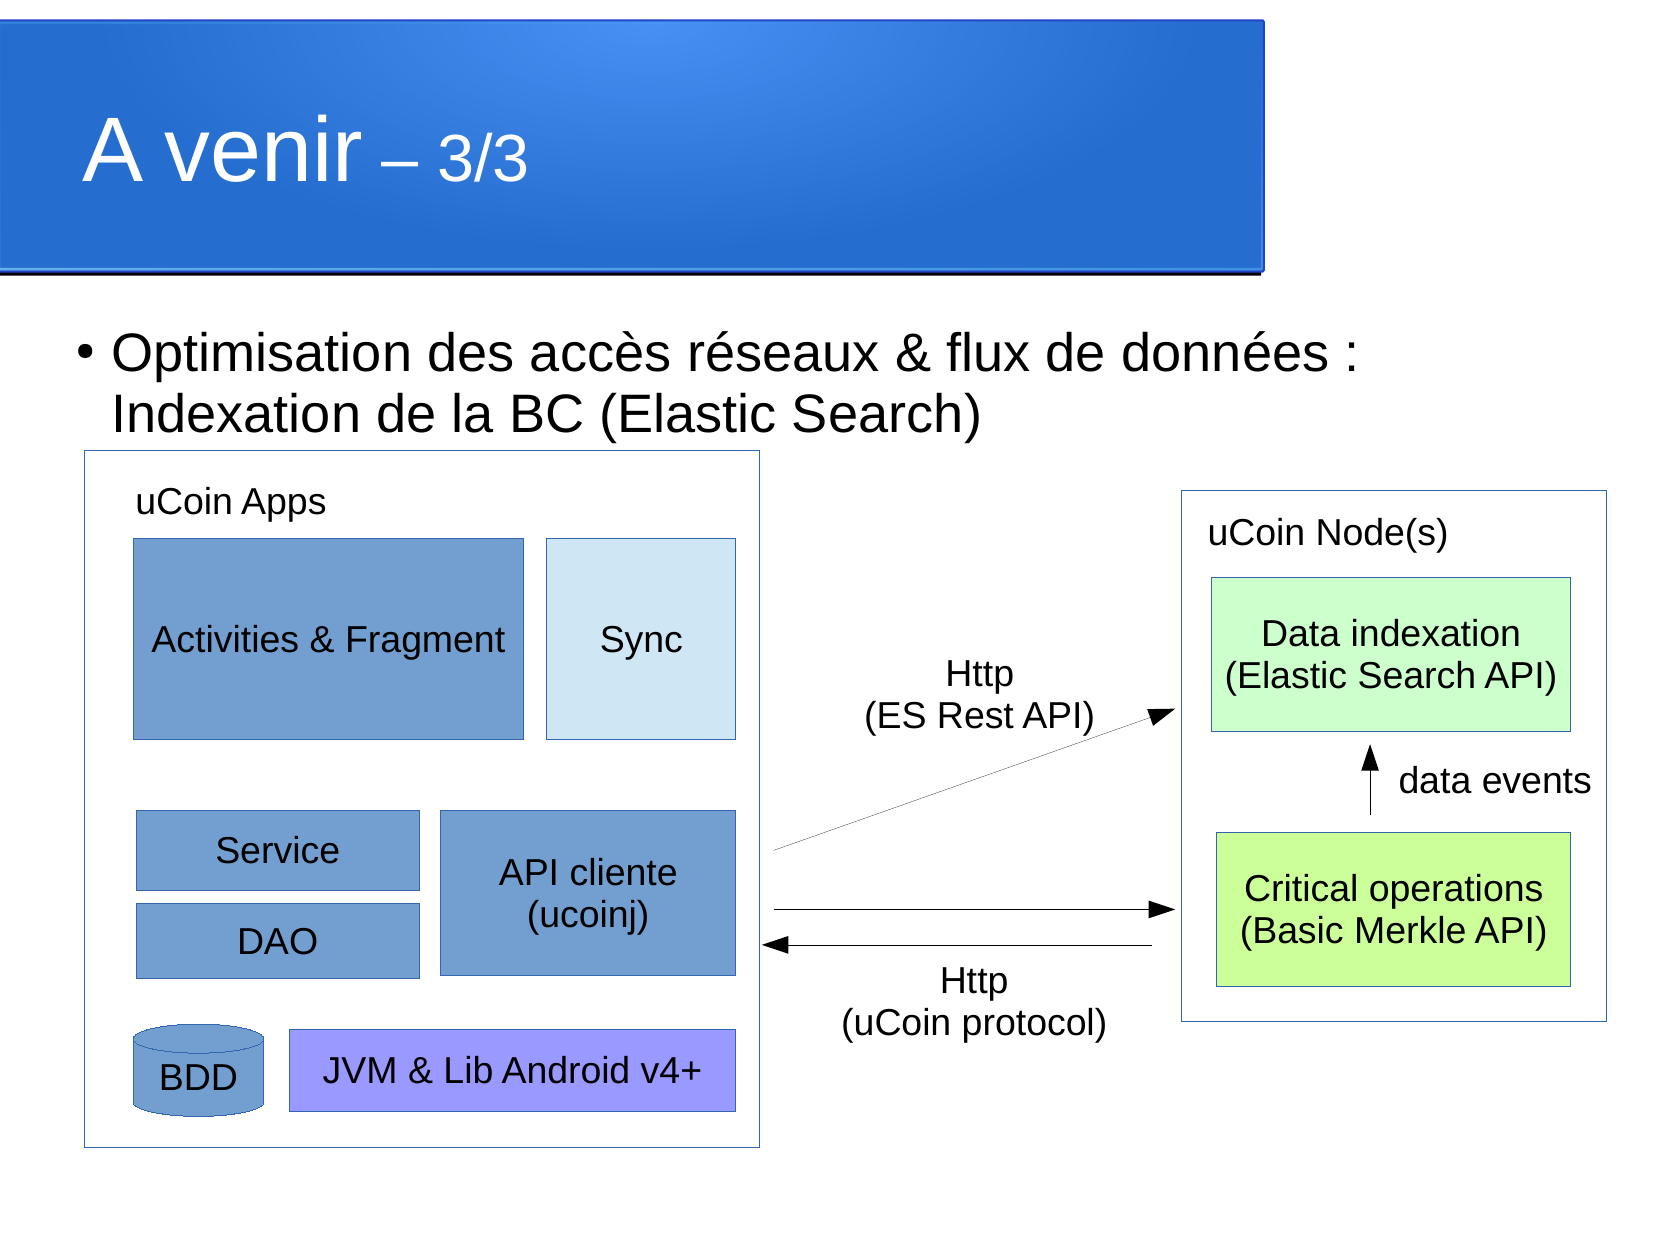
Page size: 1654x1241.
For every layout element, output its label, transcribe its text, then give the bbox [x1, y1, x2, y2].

text_box Activities & Fragment [133, 538, 524, 740]
text_box Http (ES Rest API) [1076, 732, 1111, 745]
text_box uCoin Apps [120, 472, 428, 530]
text_box Http (uCoin protocol) [826, 952, 1123, 1052]
text_box Service [136, 810, 420, 891]
text_box JVM & Lib Android v4+ [289, 1029, 736, 1112]
text_box uCoin Node(s) [1192, 504, 1501, 562]
text_box Sync [546, 538, 736, 740]
text_box Optimisation des accès réseaux & flux de données : Indexation de la BC (Elastic Search) [60, 315, 1609, 451]
text_box API cliente (ucoinj) [440, 810, 736, 976]
text_box data events [1373, 752, 1606, 810]
text_box Critical operations (Basic Merkle API) [1216, 832, 1571, 987]
title A venir – 3/3 [82, 47, 1235, 252]
text_box Data indexation (Elastic Search API) [1211, 577, 1571, 732]
text_box Http (ES Rest API) [849, 645, 1111, 745]
text_box BDD [133, 1024, 264, 1117]
text_box DAO [136, 903, 420, 979]
